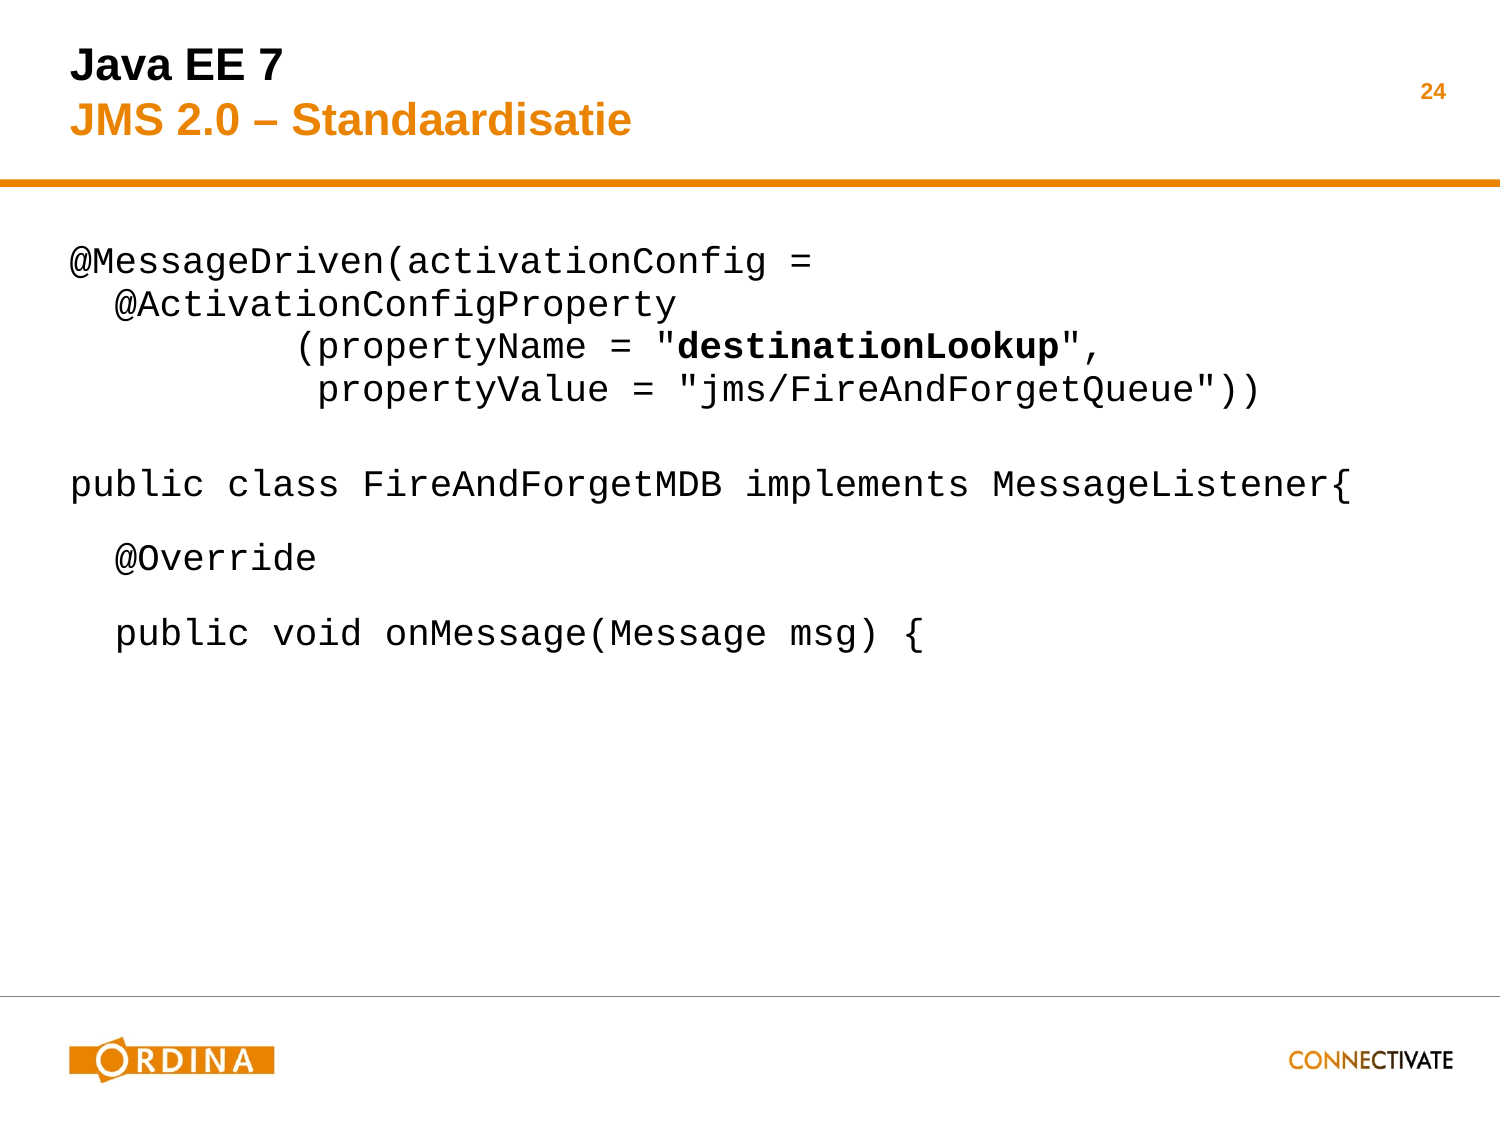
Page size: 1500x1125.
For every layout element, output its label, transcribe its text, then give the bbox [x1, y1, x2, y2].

picture [1287, 1048, 1455, 1071]
list @MessageDriven(mappedName="jms/FireAndForgetQueue") public class FireAndForgetMDB implements MessageListener{ @Override public void onMessage(Message msg) { [54, 227, 1462, 979]
picture [64, 1032, 279, 1087]
slide_number <number> [1397, 69, 1462, 121]
text_box @MessageDriven(activationConfig = @ActivationConfigProperty (propertyName = "destinationLookup", propertyValue = "jms/FireAndForgetQueue")) [54, 234, 1278, 420]
title Java EE 7 JMS 2.0 – Standaardisatie [54, 0, 1397, 180]
